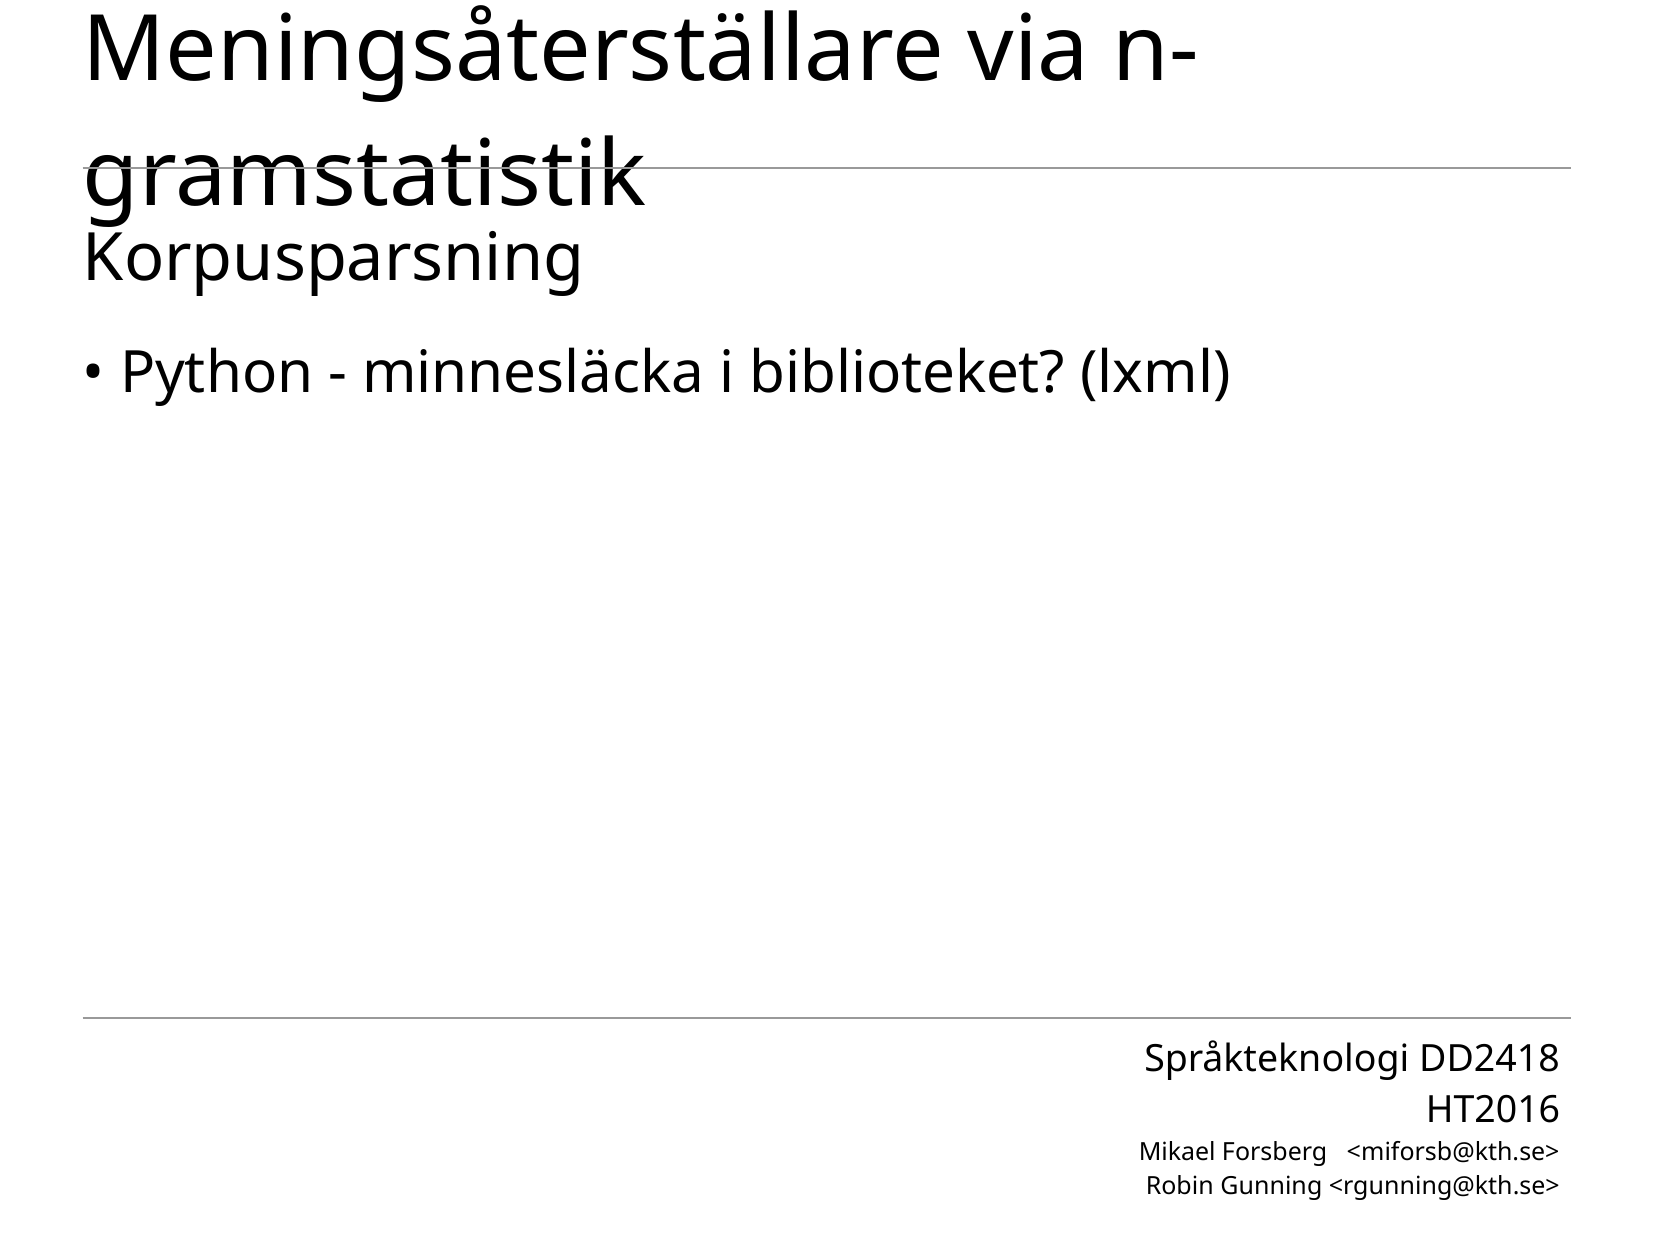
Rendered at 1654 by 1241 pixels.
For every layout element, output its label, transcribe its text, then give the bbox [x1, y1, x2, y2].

title Korpusparsning [82, 194, 1571, 316]
subtitle • Python - minnesläcka i biblioteket? (lxml) [82, 330, 1571, 1010]
title Meningsåterställare via n-gramstatistik [82, 46, 1571, 167]
text_box Språkteknologi DD2418 HT2016 Mikael Forsberg <miforsb@kth.se> Robin Gunning <rgunning@kth.se> [1020, 1024, 1576, 1156]
